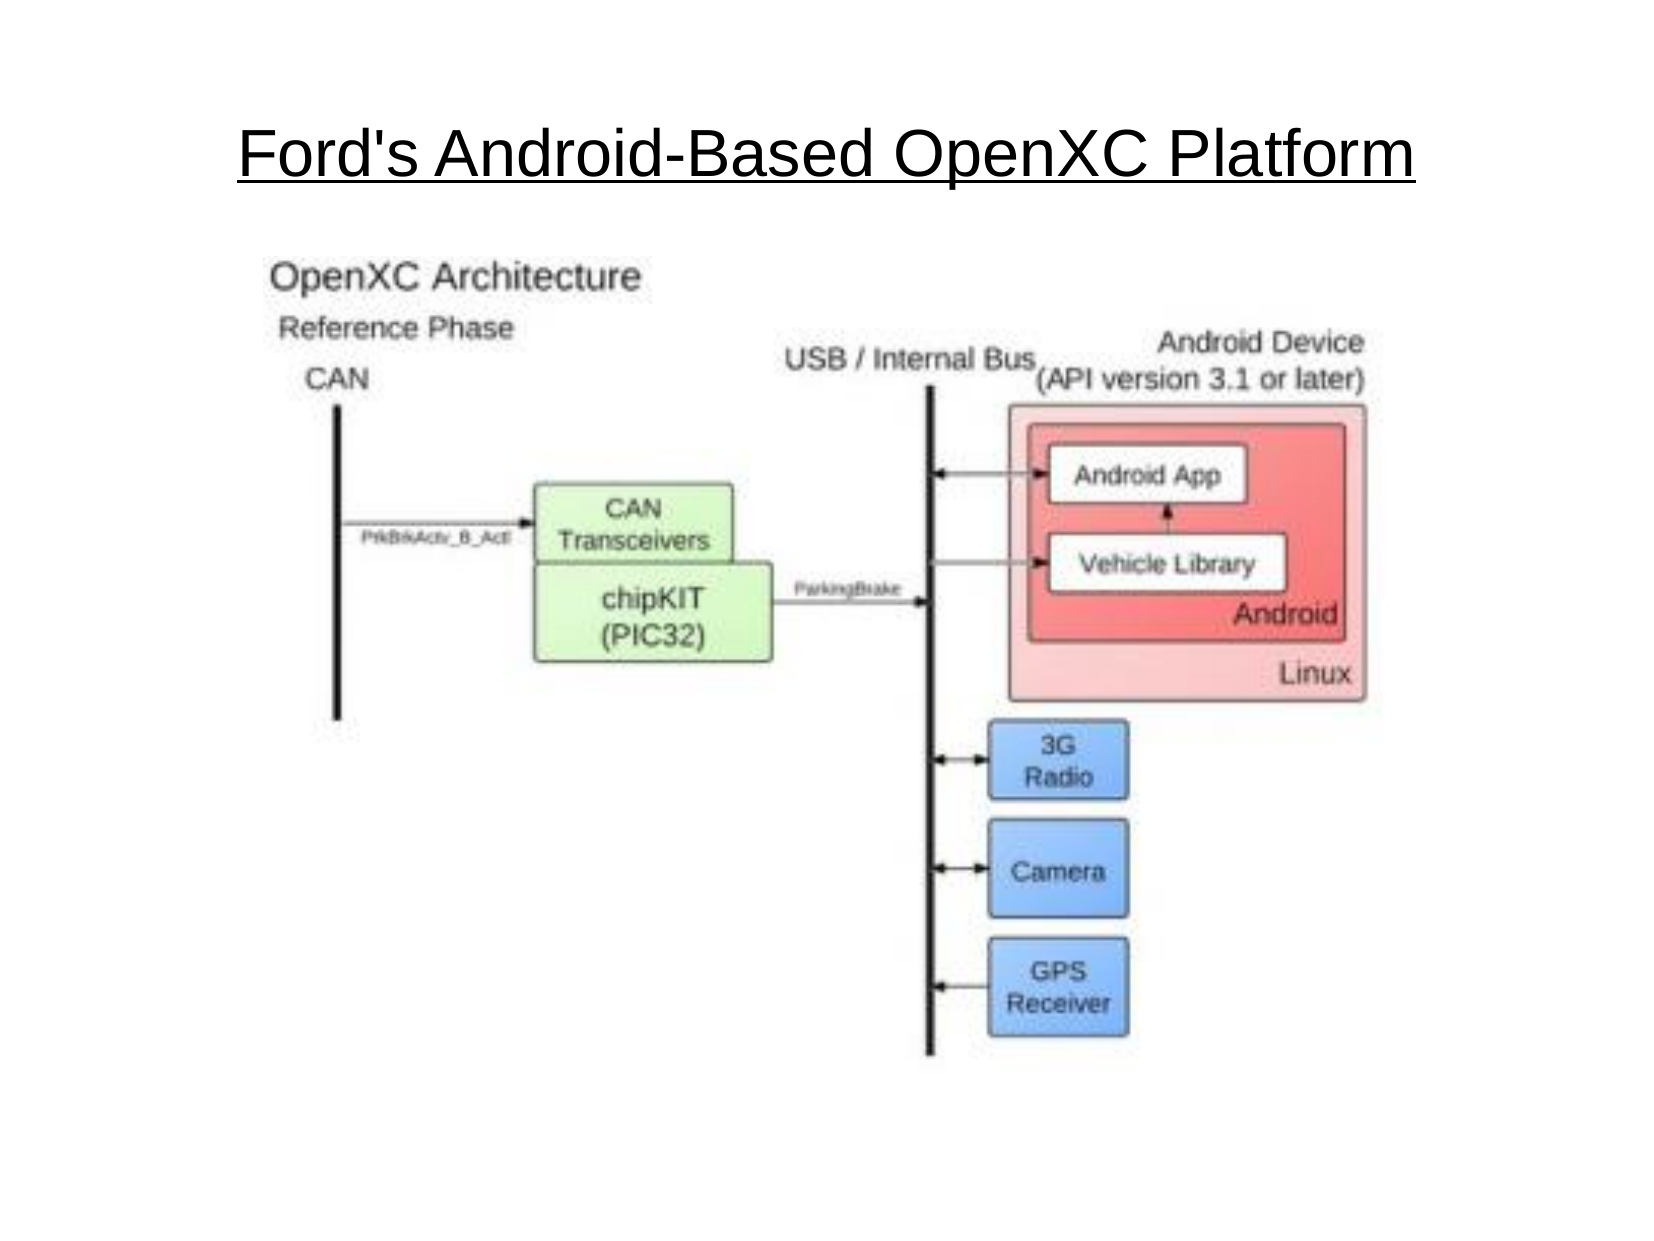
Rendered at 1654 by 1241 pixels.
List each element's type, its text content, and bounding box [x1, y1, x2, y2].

picture [263, 256, 1390, 1075]
title Ford's Android-Based OpenXC Platform [82, 49, 1571, 257]
